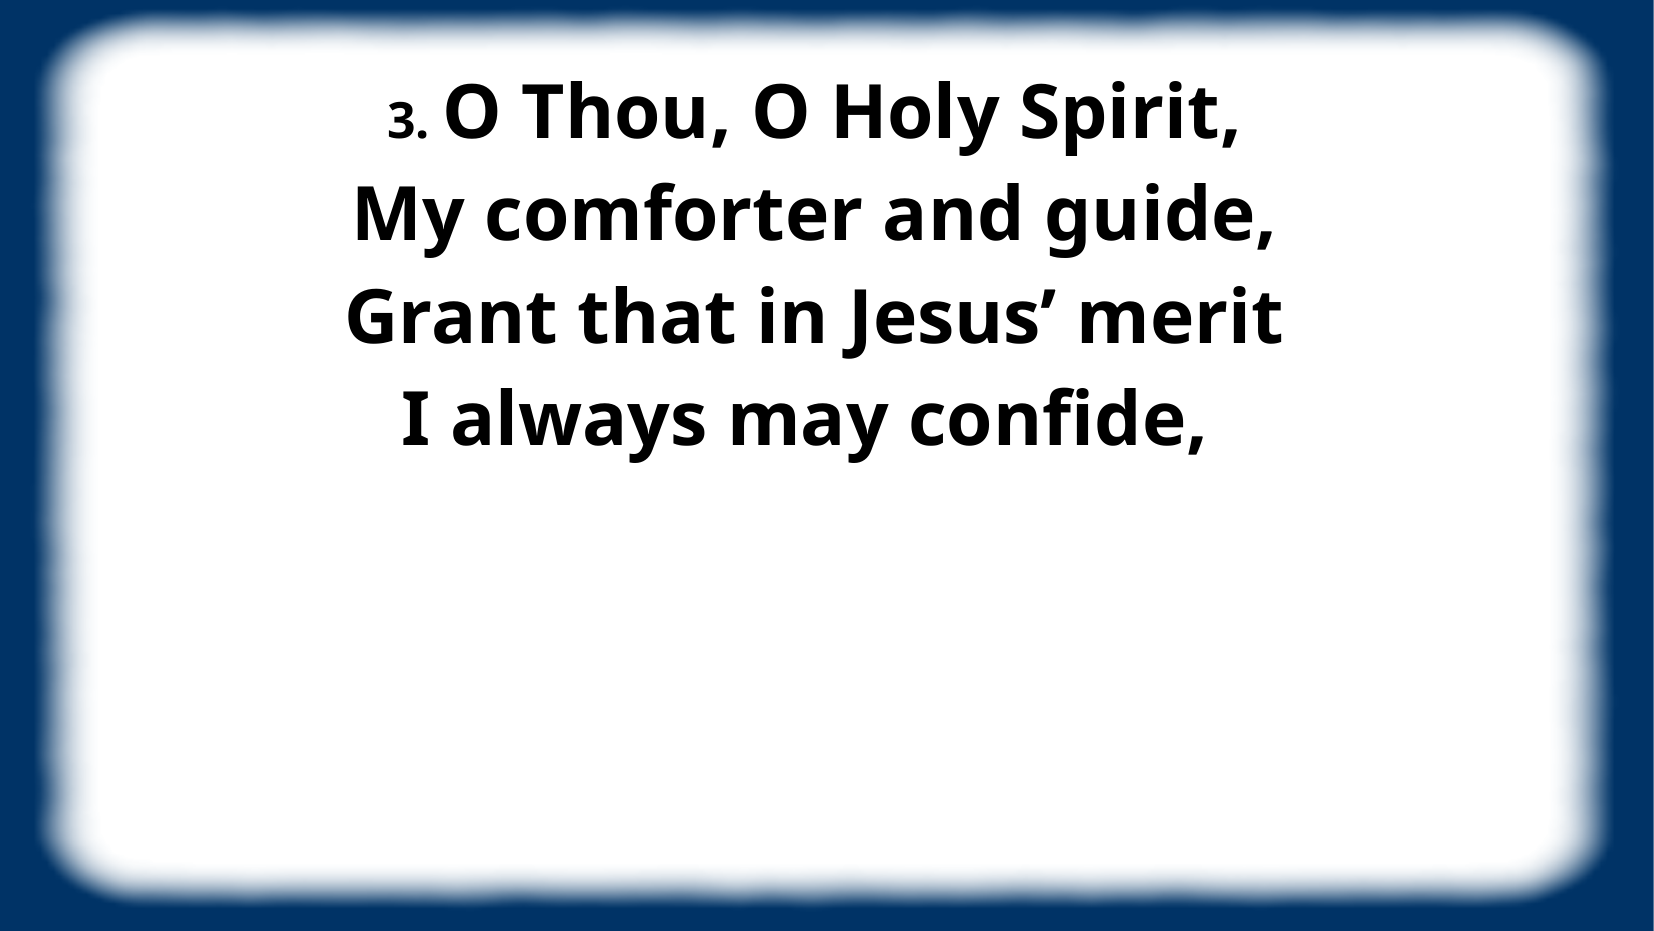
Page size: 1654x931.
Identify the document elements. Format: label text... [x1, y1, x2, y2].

text_box 3. O Thou, O Holy Spirit, My comforter and guide, Grant that in Jesus’ merit I always may confide, [99, 50, 1531, 466]
picture [0, 0, 1654, 931]
